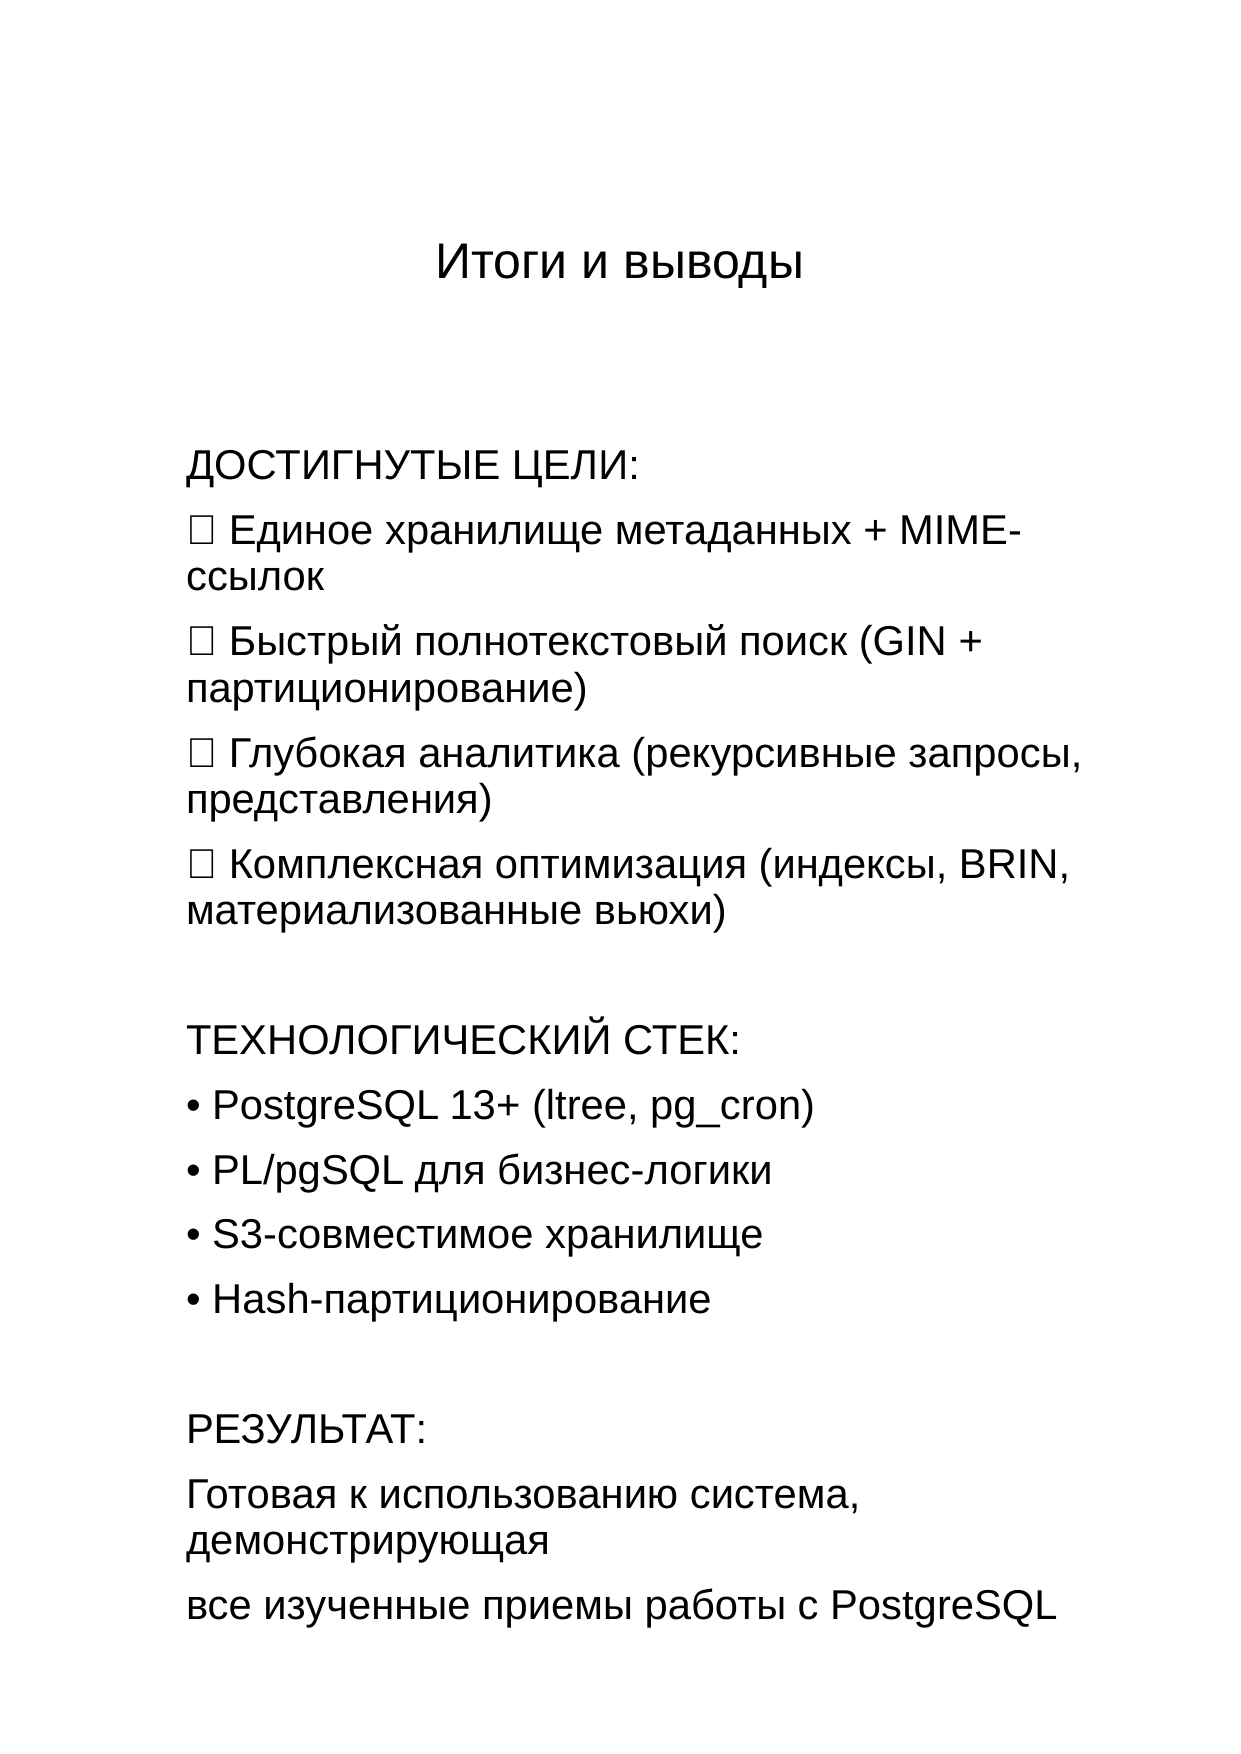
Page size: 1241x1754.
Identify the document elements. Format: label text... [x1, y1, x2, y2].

list ДОСТИГНУТЫЕ ЦЕЛИ: ✅ Единое хранилище метаданных + MIME-ссылок ✅ Быстрый полнотекстовый поиск (GIN + партиционирование) ✅ Глубокая аналитика (рекурсивные запросы, представления) ✅ Комплексная оптимизация (индексы, BRIN, материализованные вьюхи) ТЕХНОЛОГИЧЕСКИЙ СТЕК: • PostgreSQL 13+ (ltree, pg_cron) • PL/pgSQL для бизнес-логики • S3-совместимое хранилище • Hash-партиционирование РЕЗУЛЬТАТ: Готовая к использованию система, демонстрирующая все изученные приемы работы с PostgreSQL [115, 441, 1125, 1629]
title Итоги и выводы [115, 124, 1125, 398]
